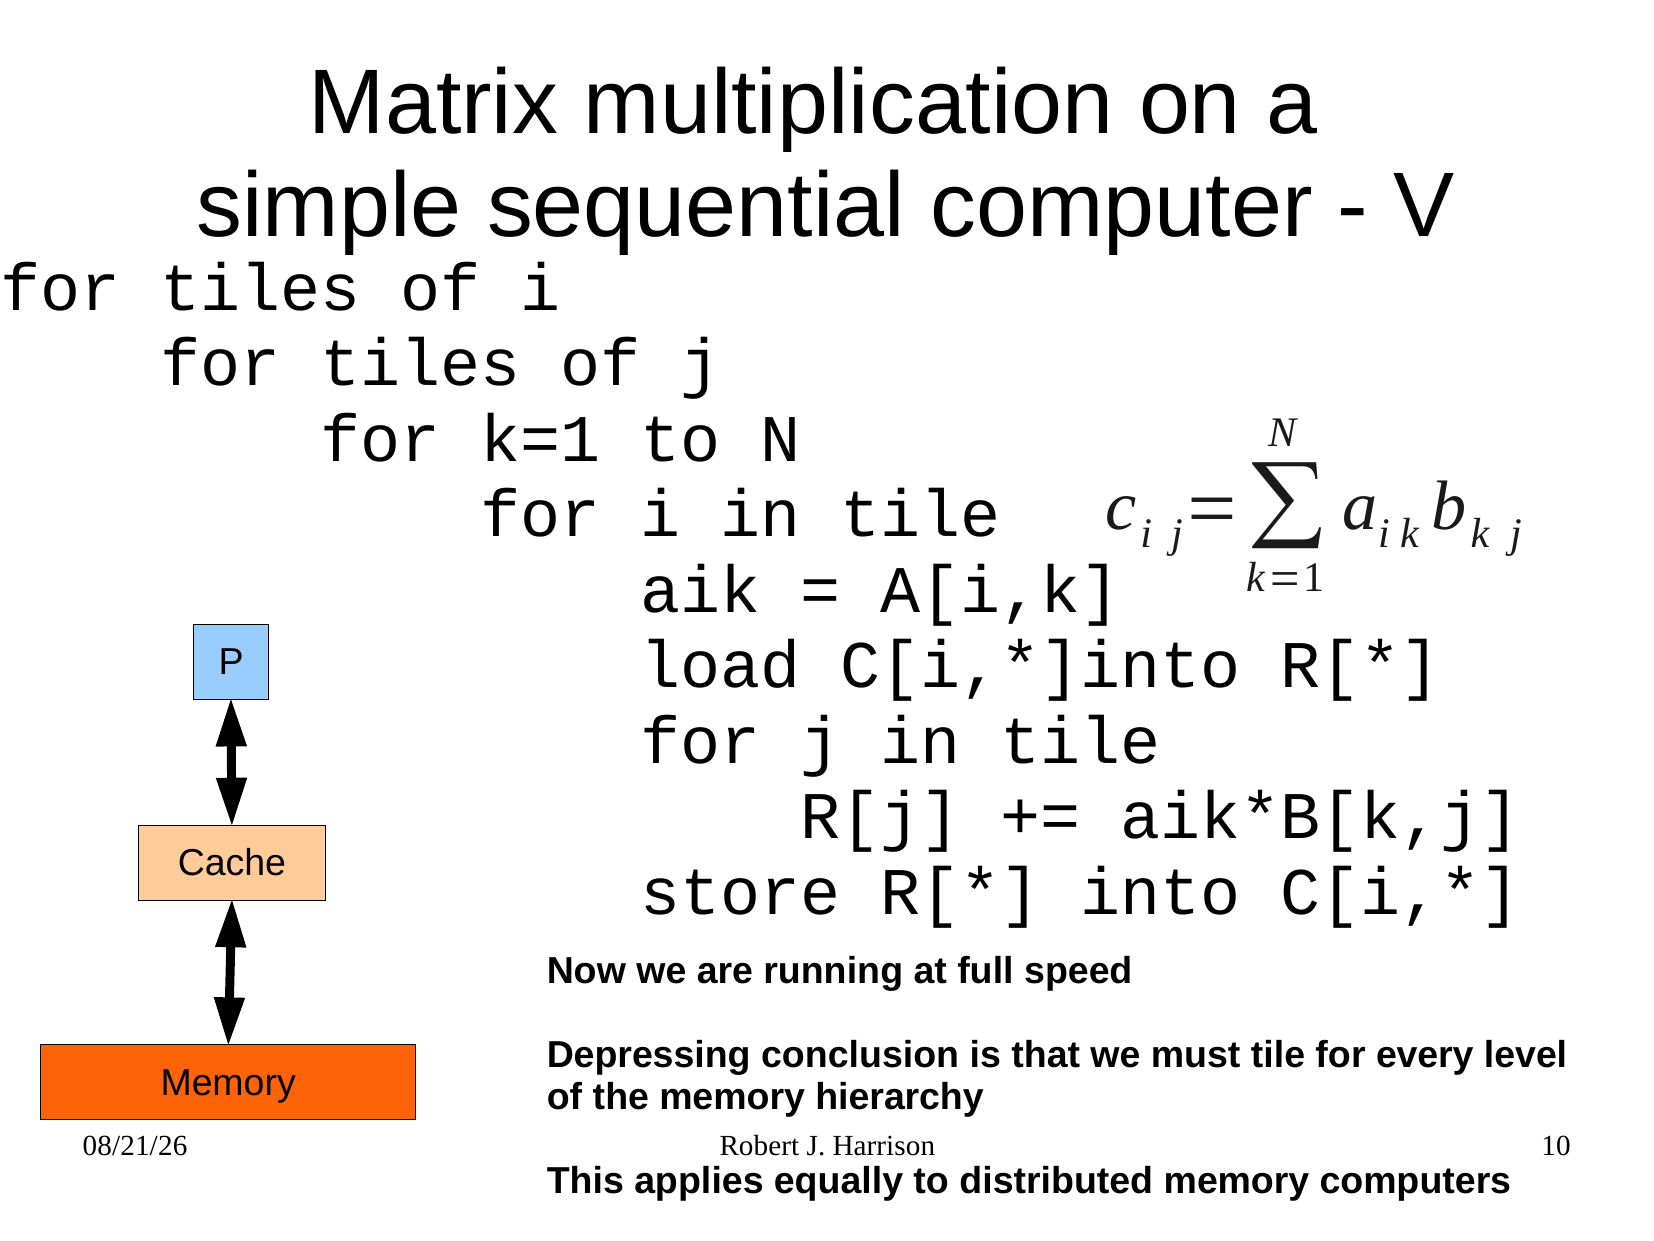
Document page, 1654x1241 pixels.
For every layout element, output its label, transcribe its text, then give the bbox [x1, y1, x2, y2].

chart [1087, 411, 1538, 601]
text_box Memory [40, 1044, 416, 1120]
text_box P [193, 624, 269, 700]
list for tiles of i for tiles of j for k=1 to N for i in tile aik = A[i,k] load C[i,*]into R[*] for j in tile R[j] += aik*B[k,j] store R[*] into C[i,*] [0, 254, 1654, 1074]
text_box Now we are running at full speed Depressing conclusion is that we must tile for every level of the memory hierarchy This applies equally to distributed memory computers [532, 942, 1583, 1209]
title Matrix multiplication on a simple sequential computer - V [82, 50, 1571, 254]
text_box Cache [138, 825, 326, 901]
